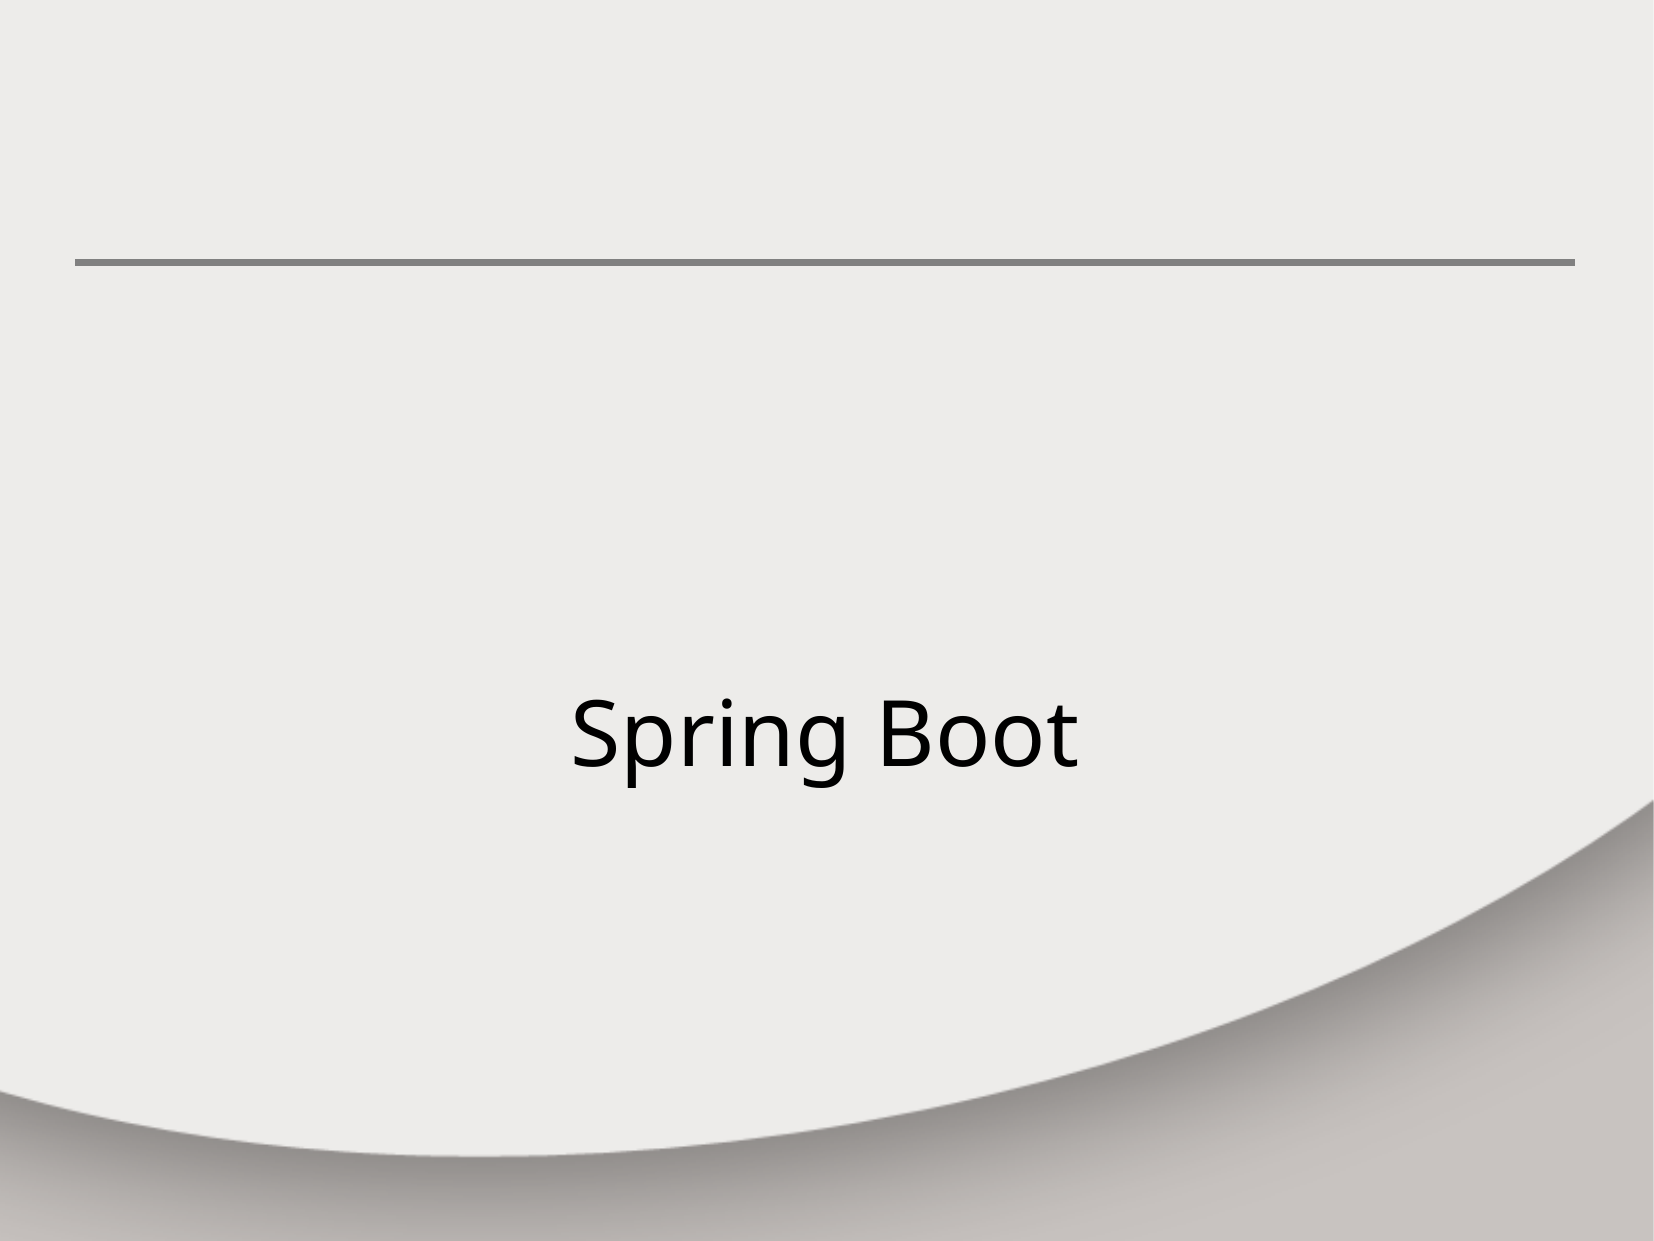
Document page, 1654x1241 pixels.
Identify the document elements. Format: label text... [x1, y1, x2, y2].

text_box Spring Boot [75, 300, 1576, 1163]
picture [0, 0, 1654, 1241]
